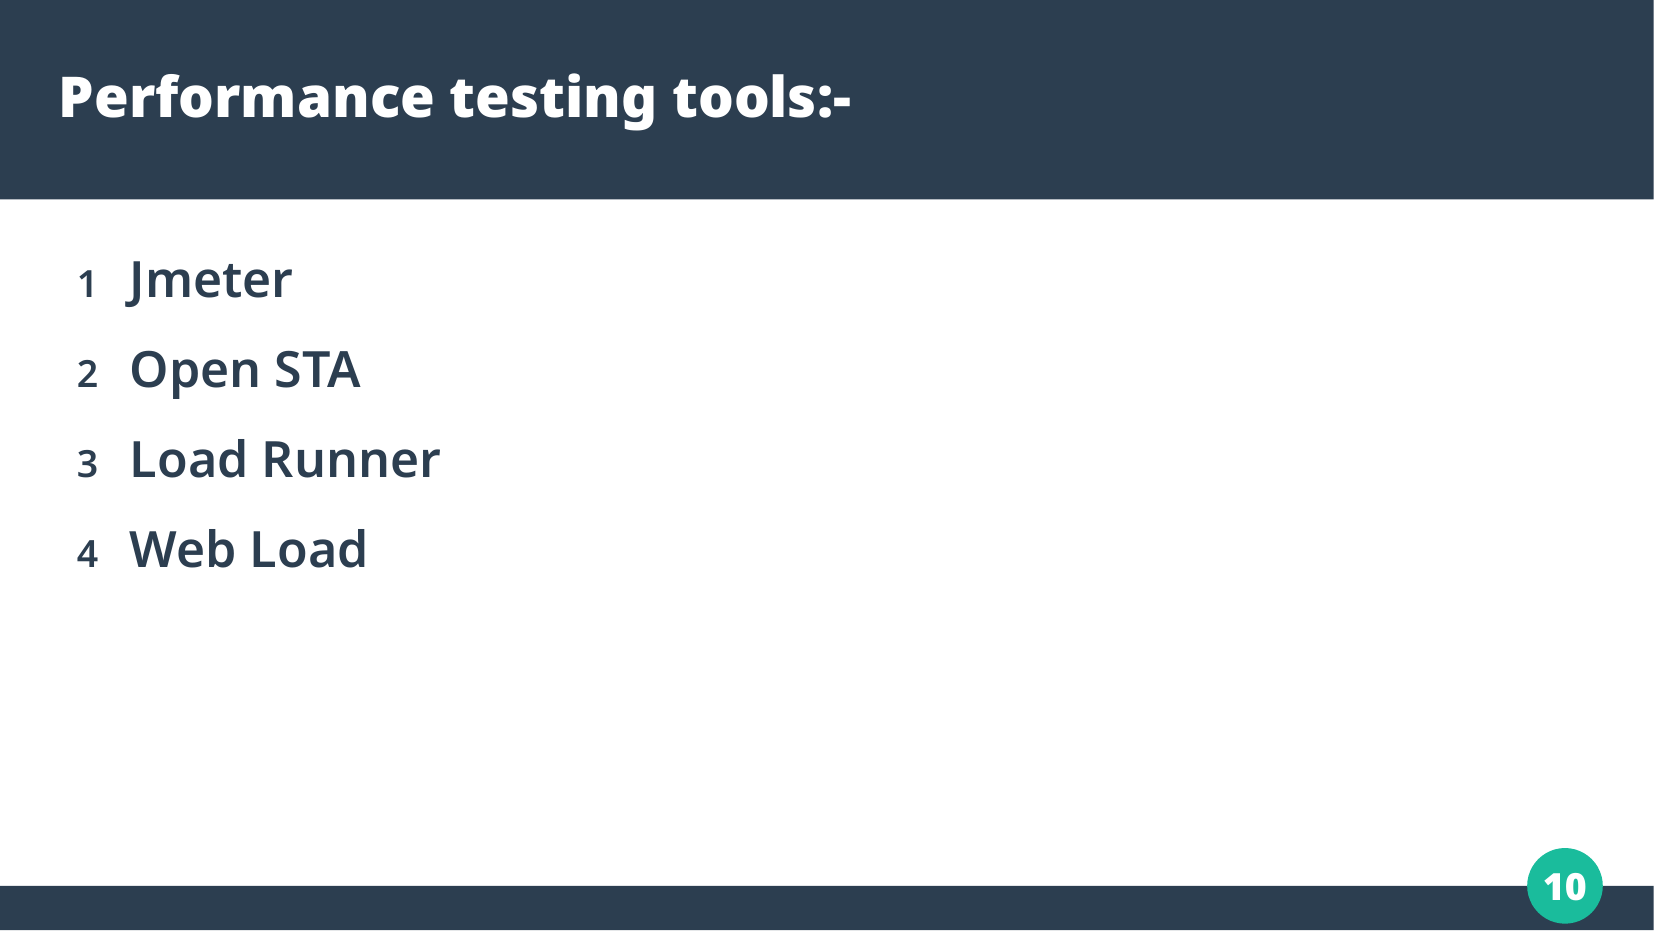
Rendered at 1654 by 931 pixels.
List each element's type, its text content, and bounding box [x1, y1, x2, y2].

title Performance testing tools:- [59, 37, 1595, 155]
list Jmeter Open STA Load Runner Web Load [59, 243, 1595, 864]
